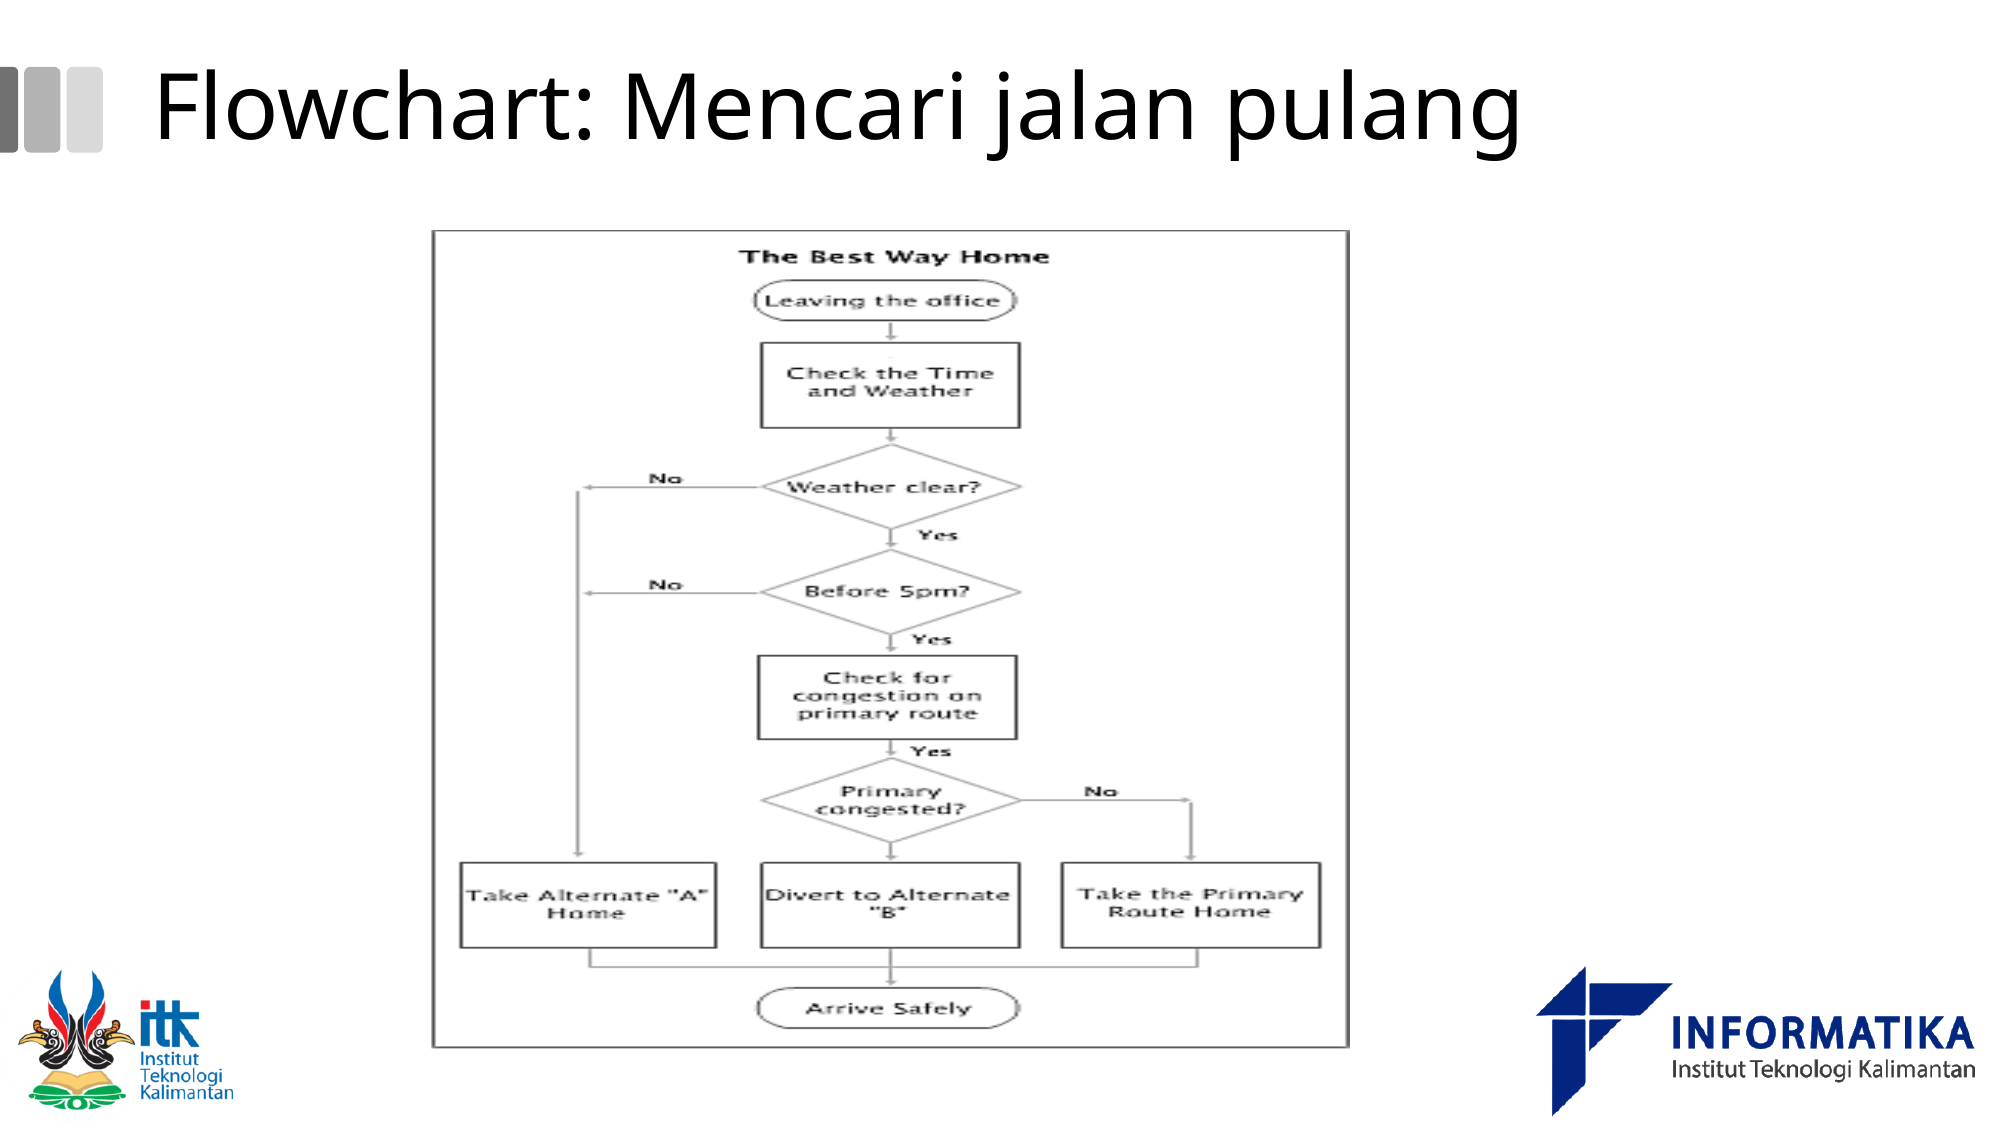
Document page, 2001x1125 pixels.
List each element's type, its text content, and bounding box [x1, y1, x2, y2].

title Flowchart: Mencari jalan pulang [137, 1, 1863, 219]
picture [430, 230, 1350, 1050]
picture [0, 935, 252, 1125]
picture [1534, 965, 1976, 1118]
